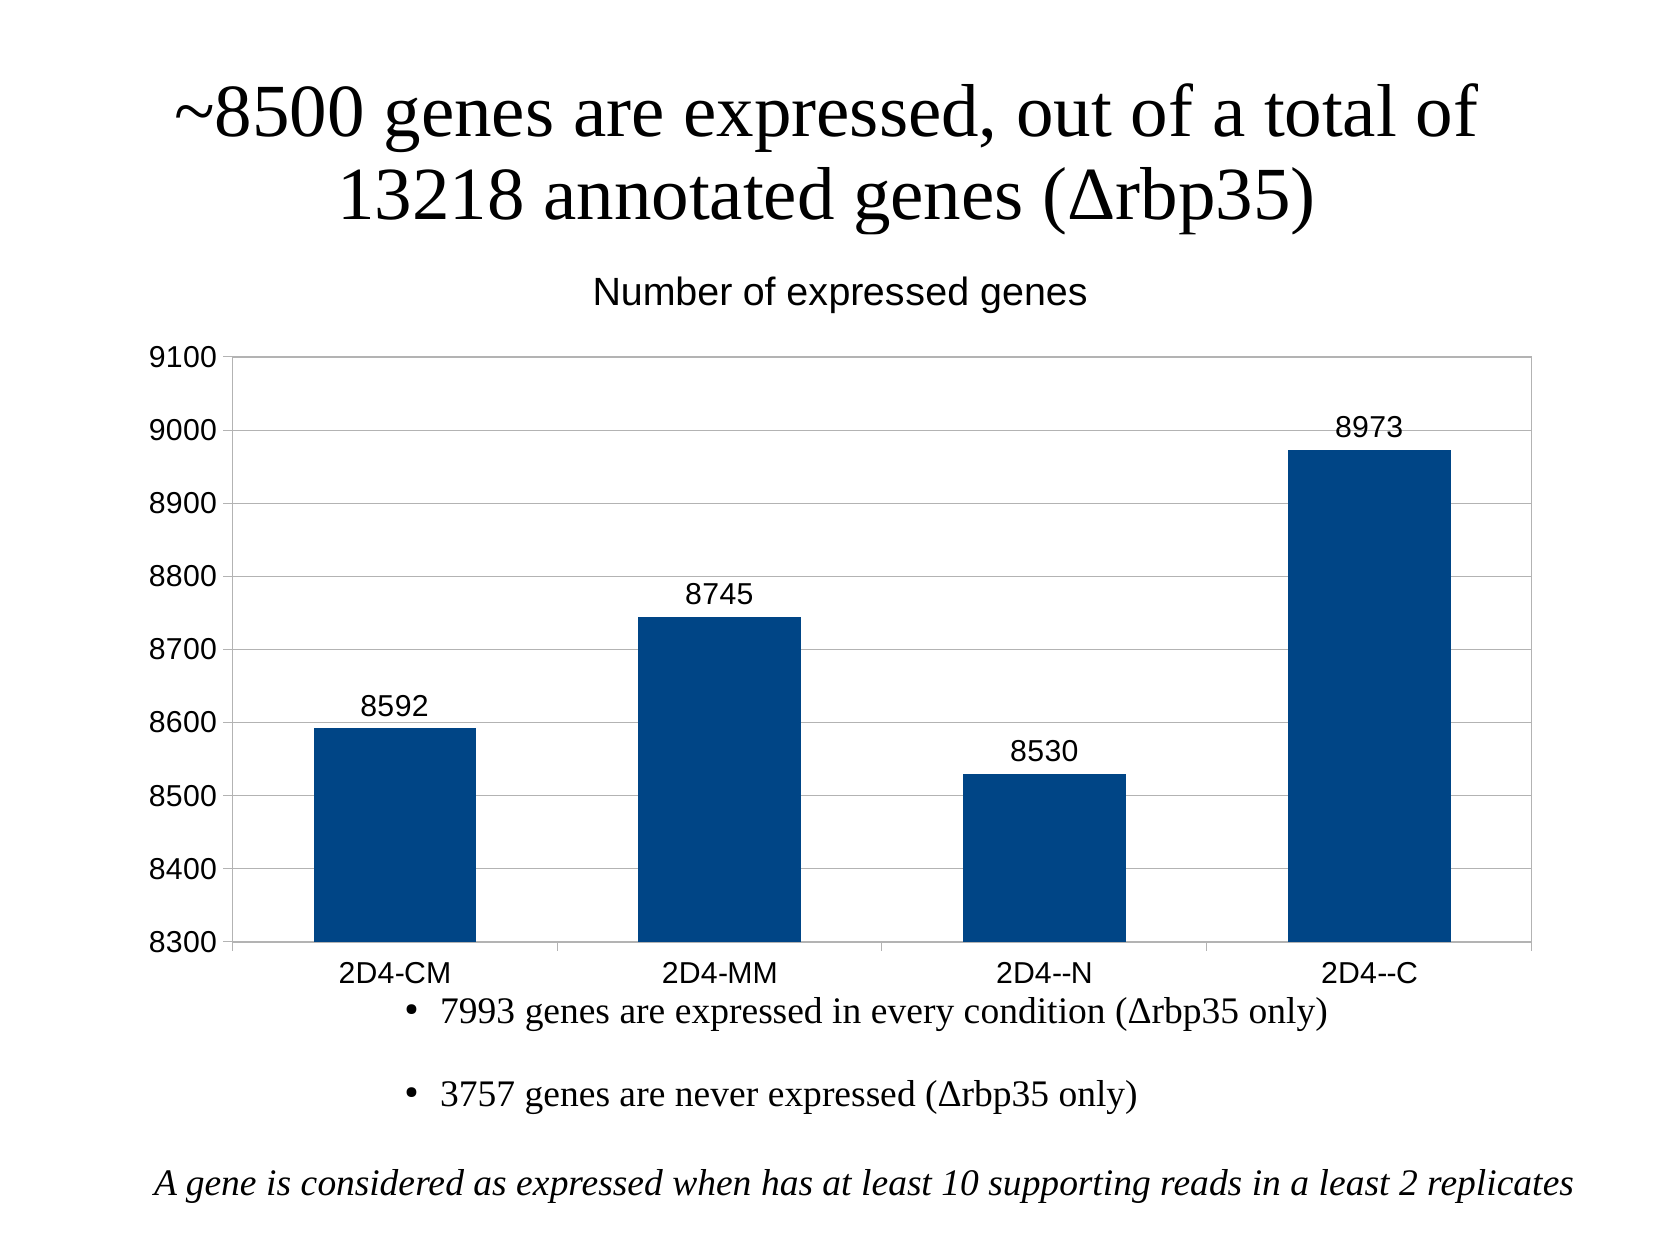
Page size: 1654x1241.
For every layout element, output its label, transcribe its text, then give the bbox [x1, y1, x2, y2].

text_box 7993 genes are expressed in every condition (Δrbp35 only) 3757 genes are never expressed (Δrbp35 only) [390, 982, 1344, 1155]
chart [120, 234, 1561, 1006]
text_box A gene is considered as expressed when has at least 10 supporting reads in a least 2 replicates [139, 1155, 1590, 1212]
title ~8500 genes are expressed, out of a total of 13218 annotated genes (Δrbp35) [82, 49, 1571, 257]
